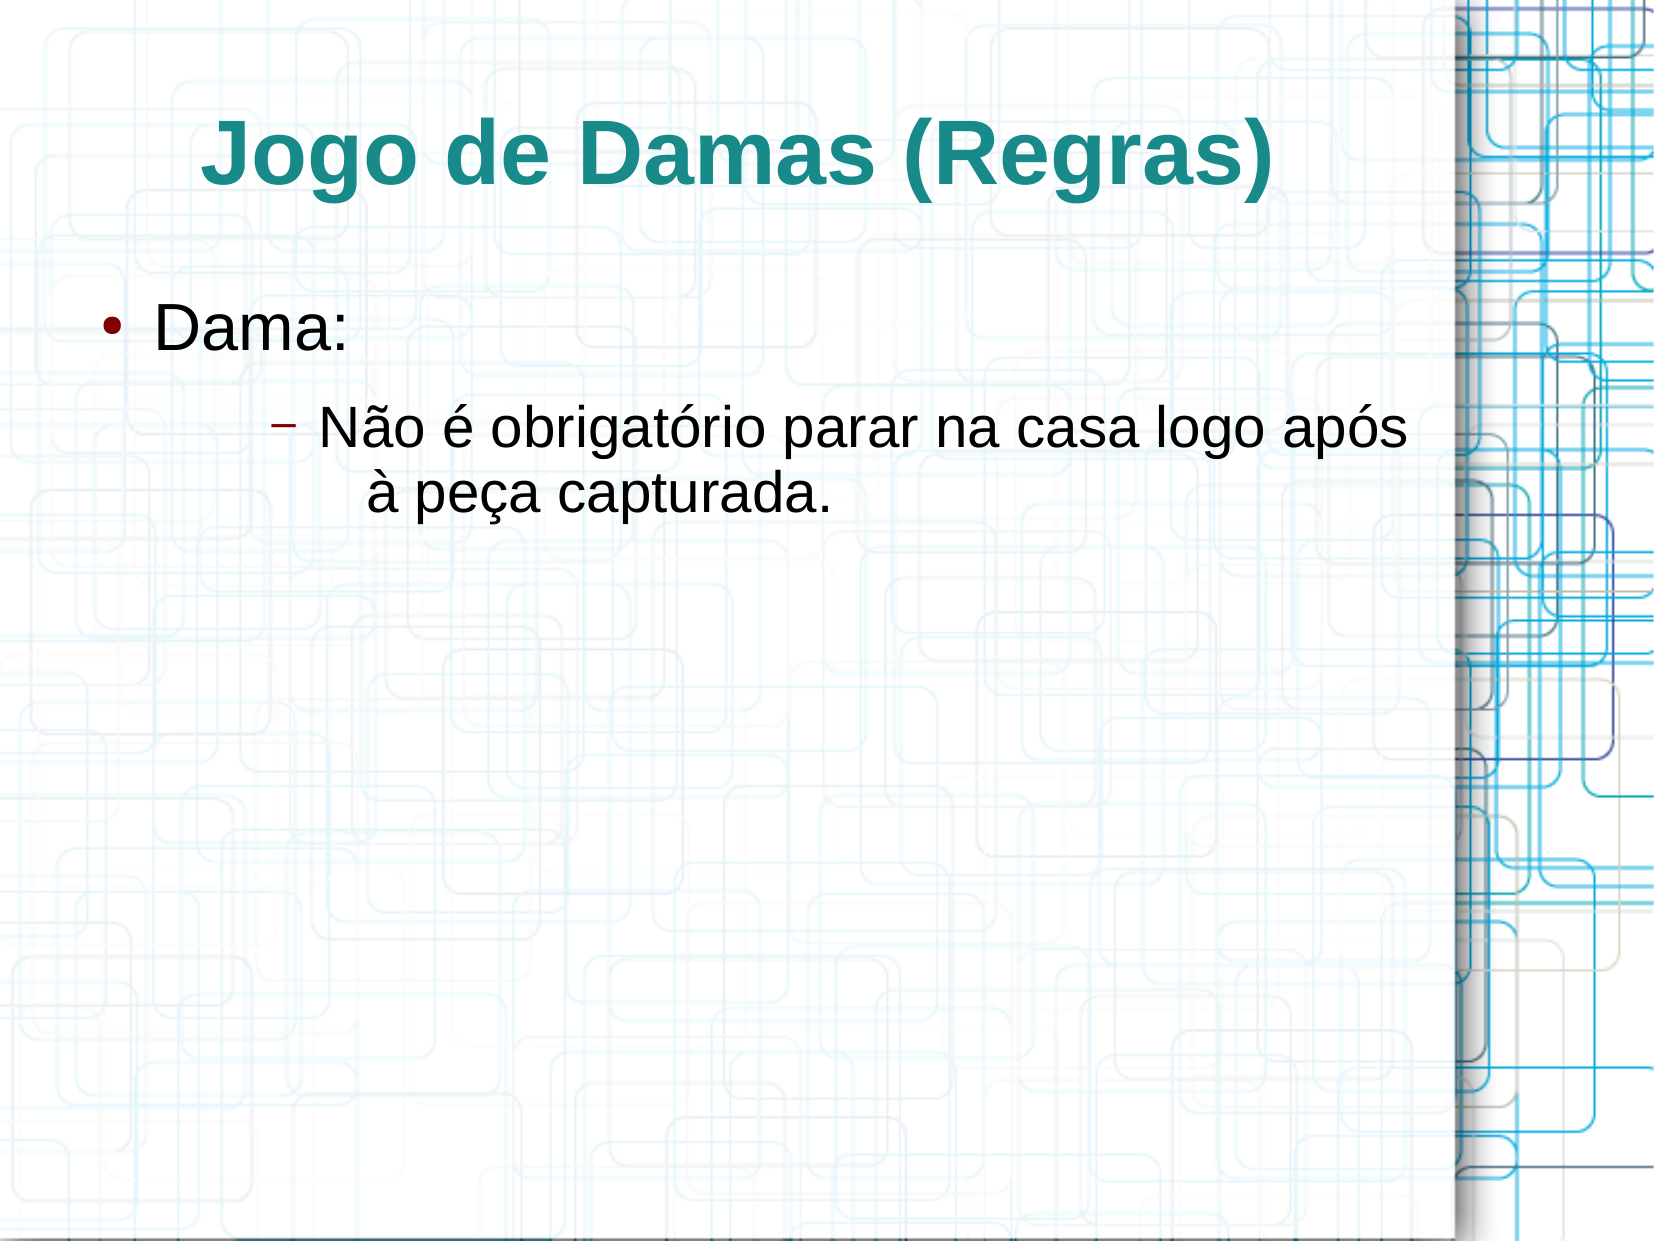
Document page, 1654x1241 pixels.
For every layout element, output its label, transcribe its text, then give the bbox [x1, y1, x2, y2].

title Jogo de Damas (Regras) [59, 49, 1418, 257]
list Dama: Não é obrigatório parar na casa logo após à peça capturada. [82, 290, 1418, 1010]
picture [0, 0, 1654, 1241]
